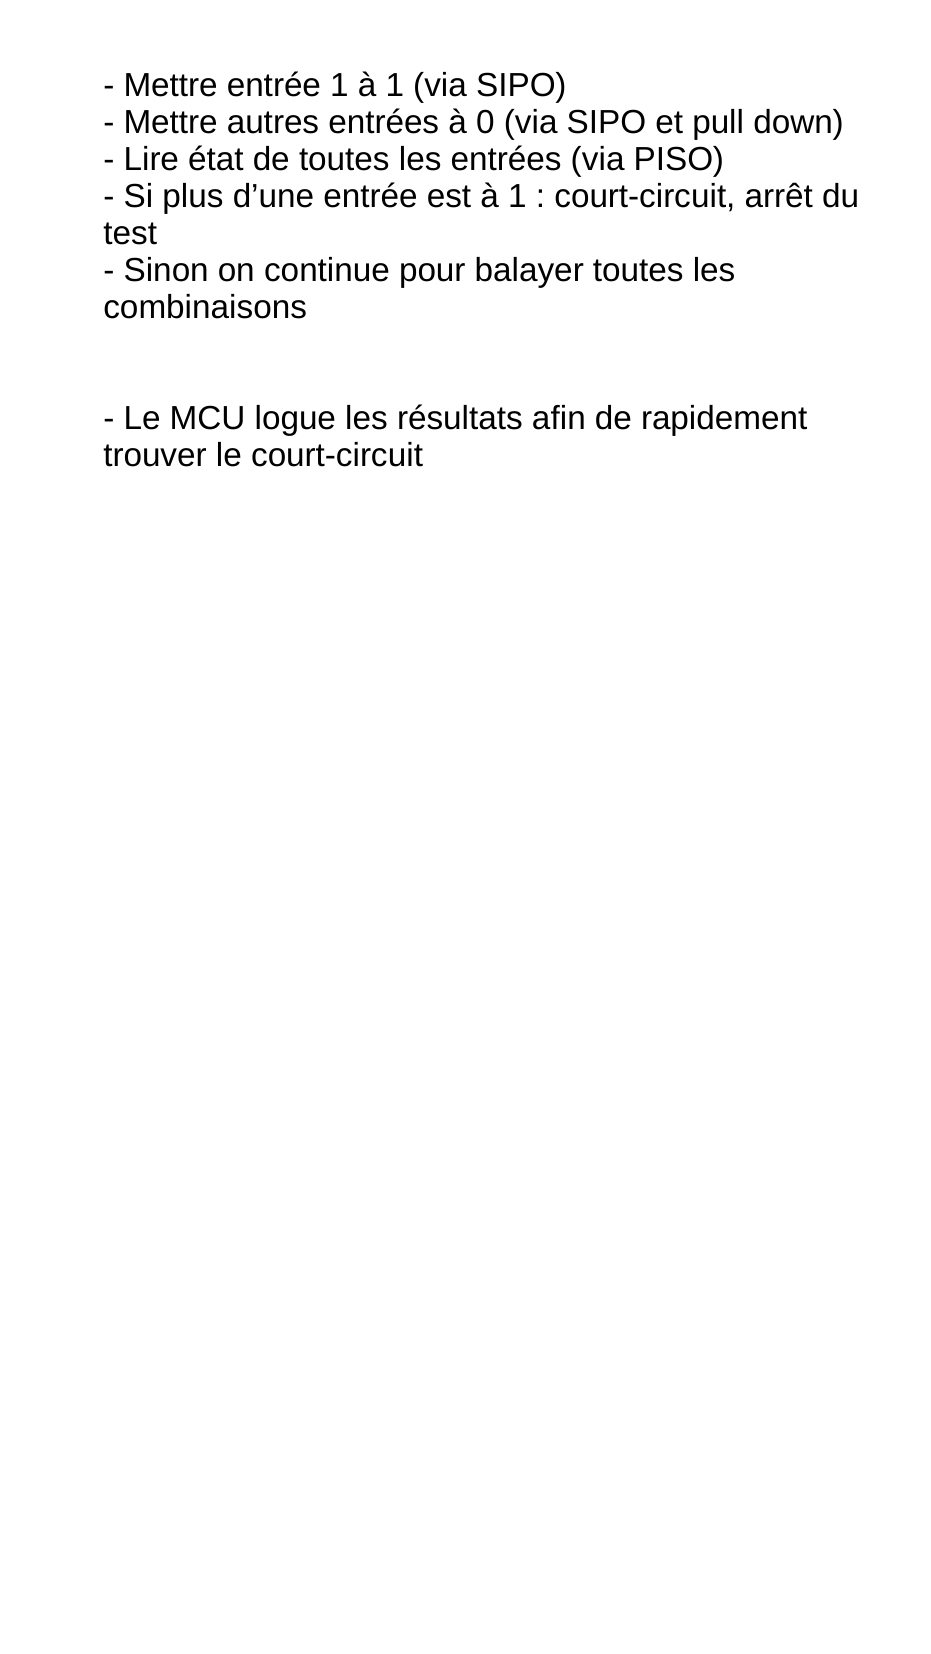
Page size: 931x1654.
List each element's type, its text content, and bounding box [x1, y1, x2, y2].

text_box - Mettre entrée 1 à 1 (via SIPO) - Mettre autres entrées à 0 (via SIPO et pull down) - Lire état de toutes les entrées (via PISO) - Si plus d’une entrée est à 1 : court-circuit, arrêt du test - Sinon on continue pour balayer toutes les combinaisons - Le MCU logue les résultats afin de rapidement trouver le court-circuit [88, 59, 886, 482]
